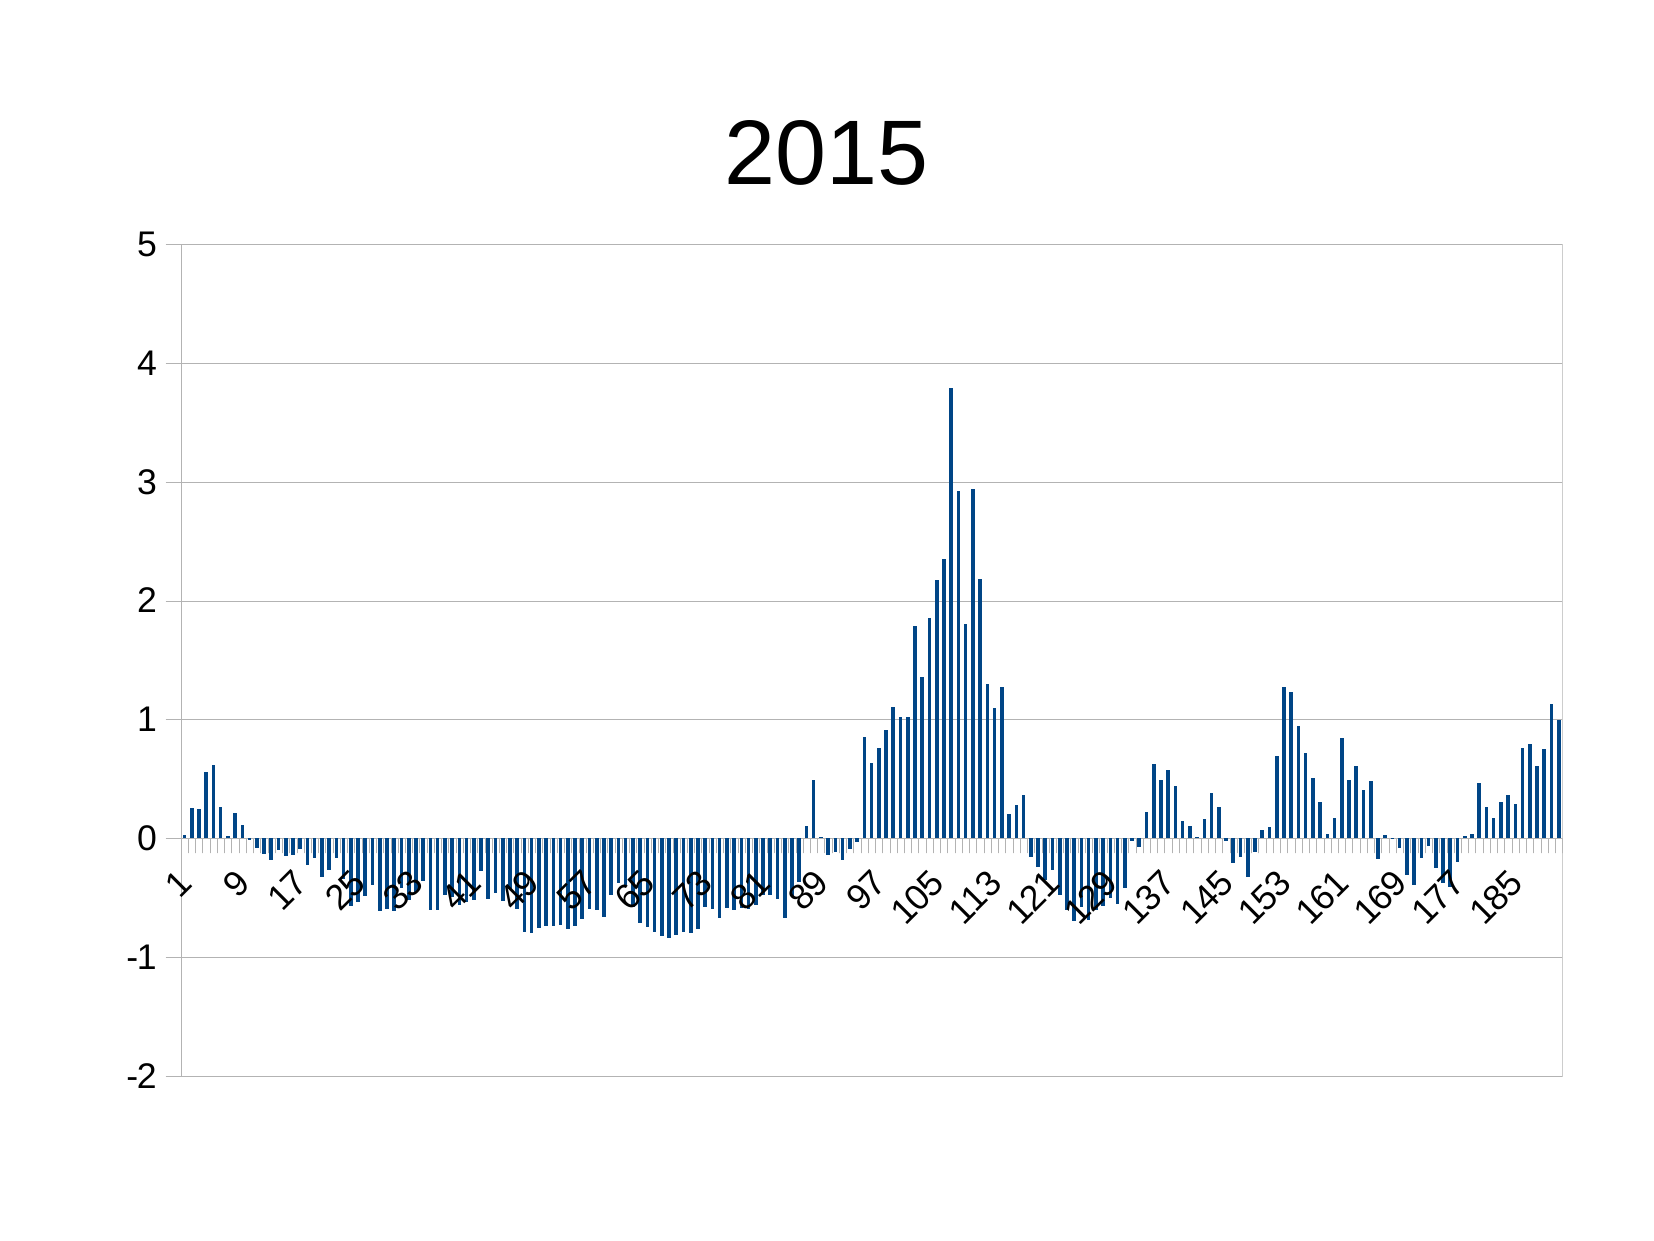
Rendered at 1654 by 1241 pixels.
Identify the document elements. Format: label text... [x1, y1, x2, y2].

picture [126, 224, 1563, 1099]
title 2015 [82, 49, 1571, 257]
